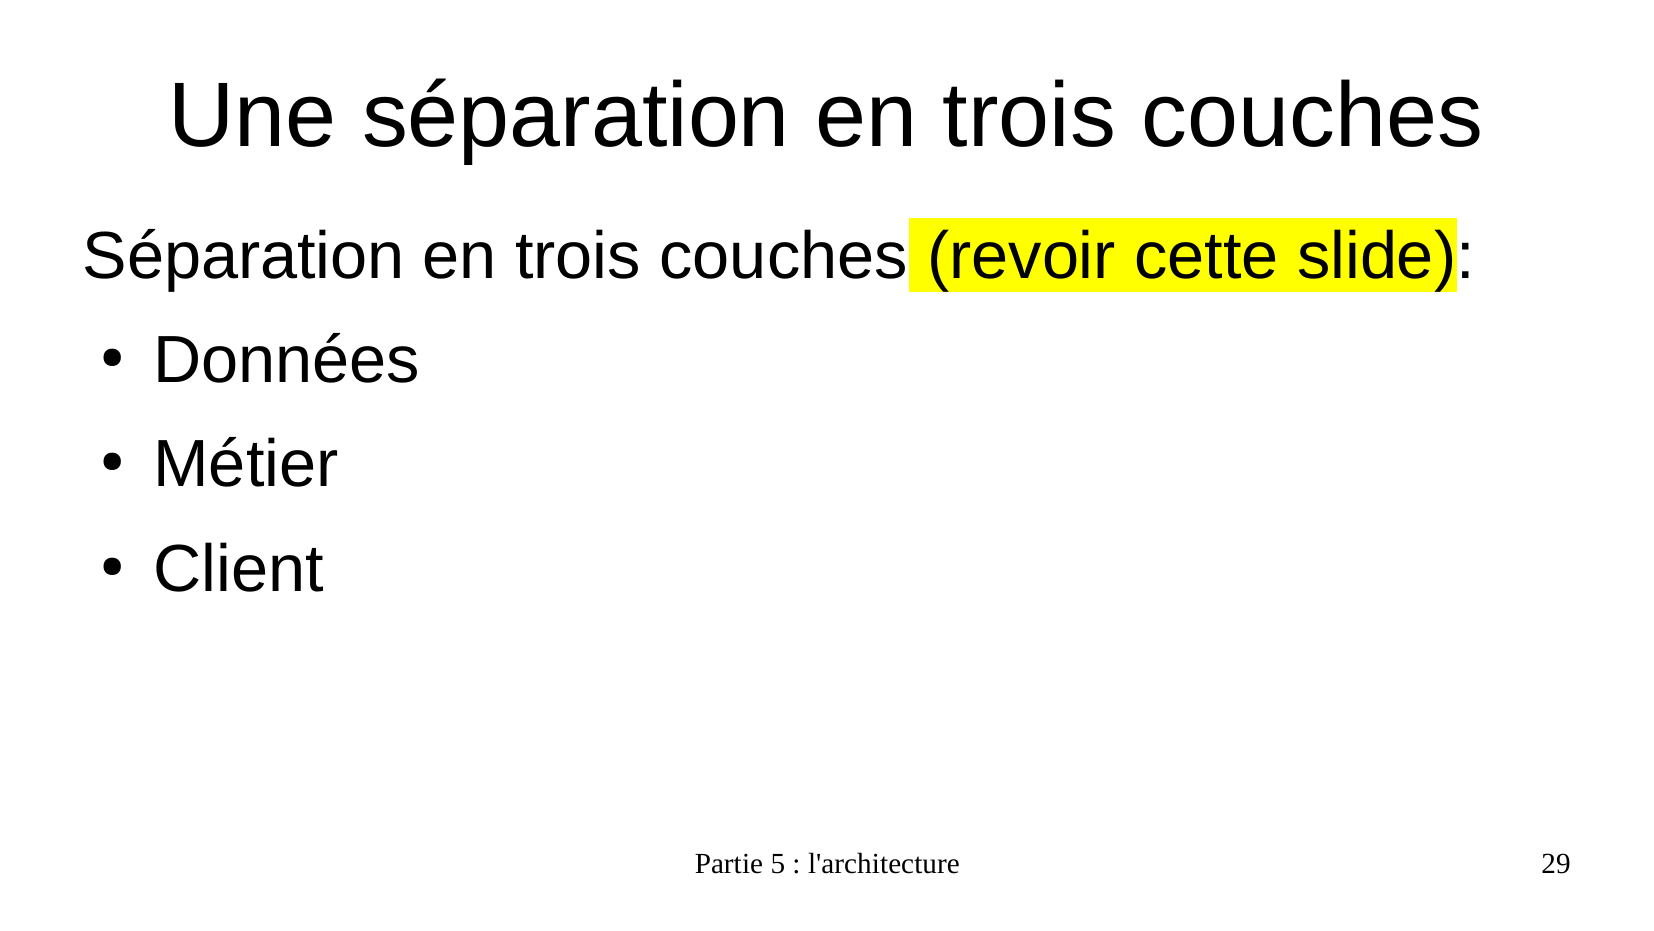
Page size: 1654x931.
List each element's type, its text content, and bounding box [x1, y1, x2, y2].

list Séparation en trois couches (revoir cette slide): Données Métier Client [82, 217, 1571, 758]
title Une séparation en trois couches [82, 37, 1571, 193]
